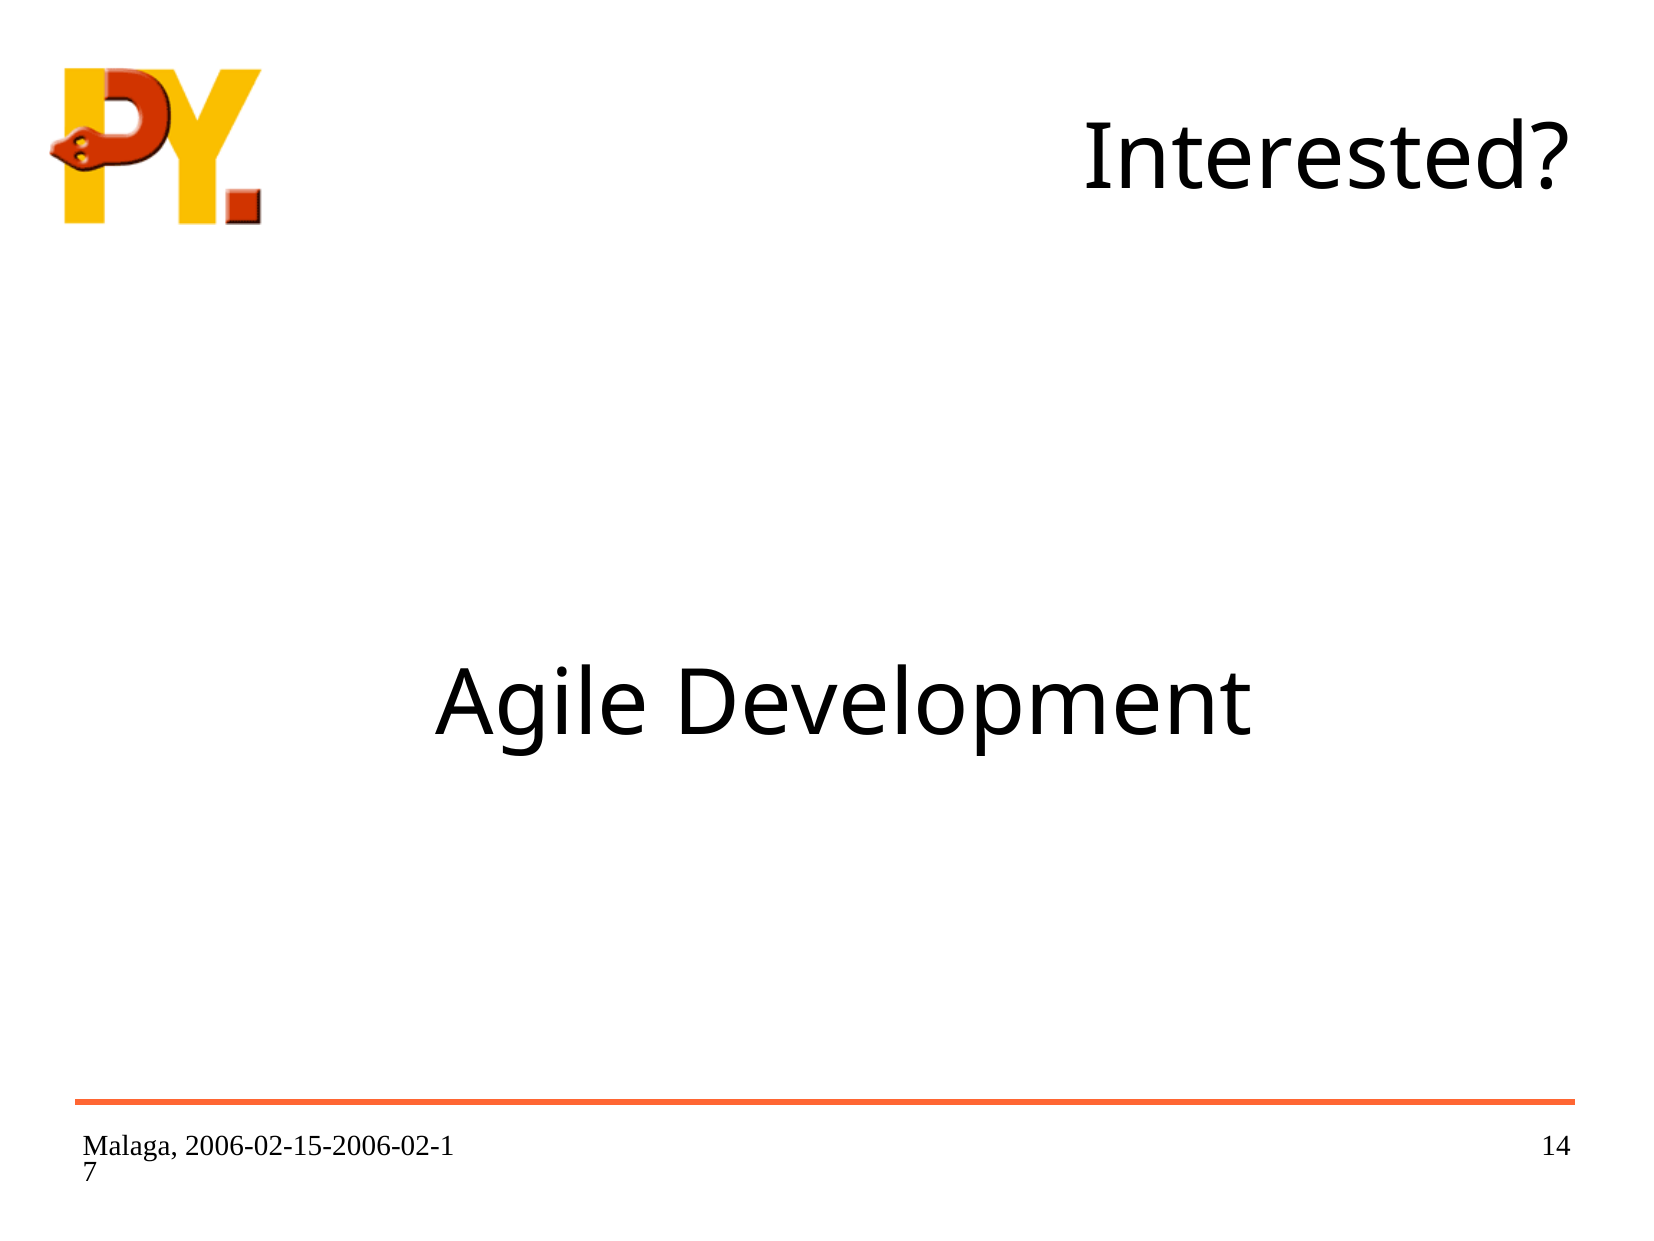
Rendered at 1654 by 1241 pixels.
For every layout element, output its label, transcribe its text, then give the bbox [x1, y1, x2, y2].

subtitle Agile Development [82, 290, 1571, 1109]
title Interested? [337, 49, 1571, 257]
picture [49, 67, 263, 225]
